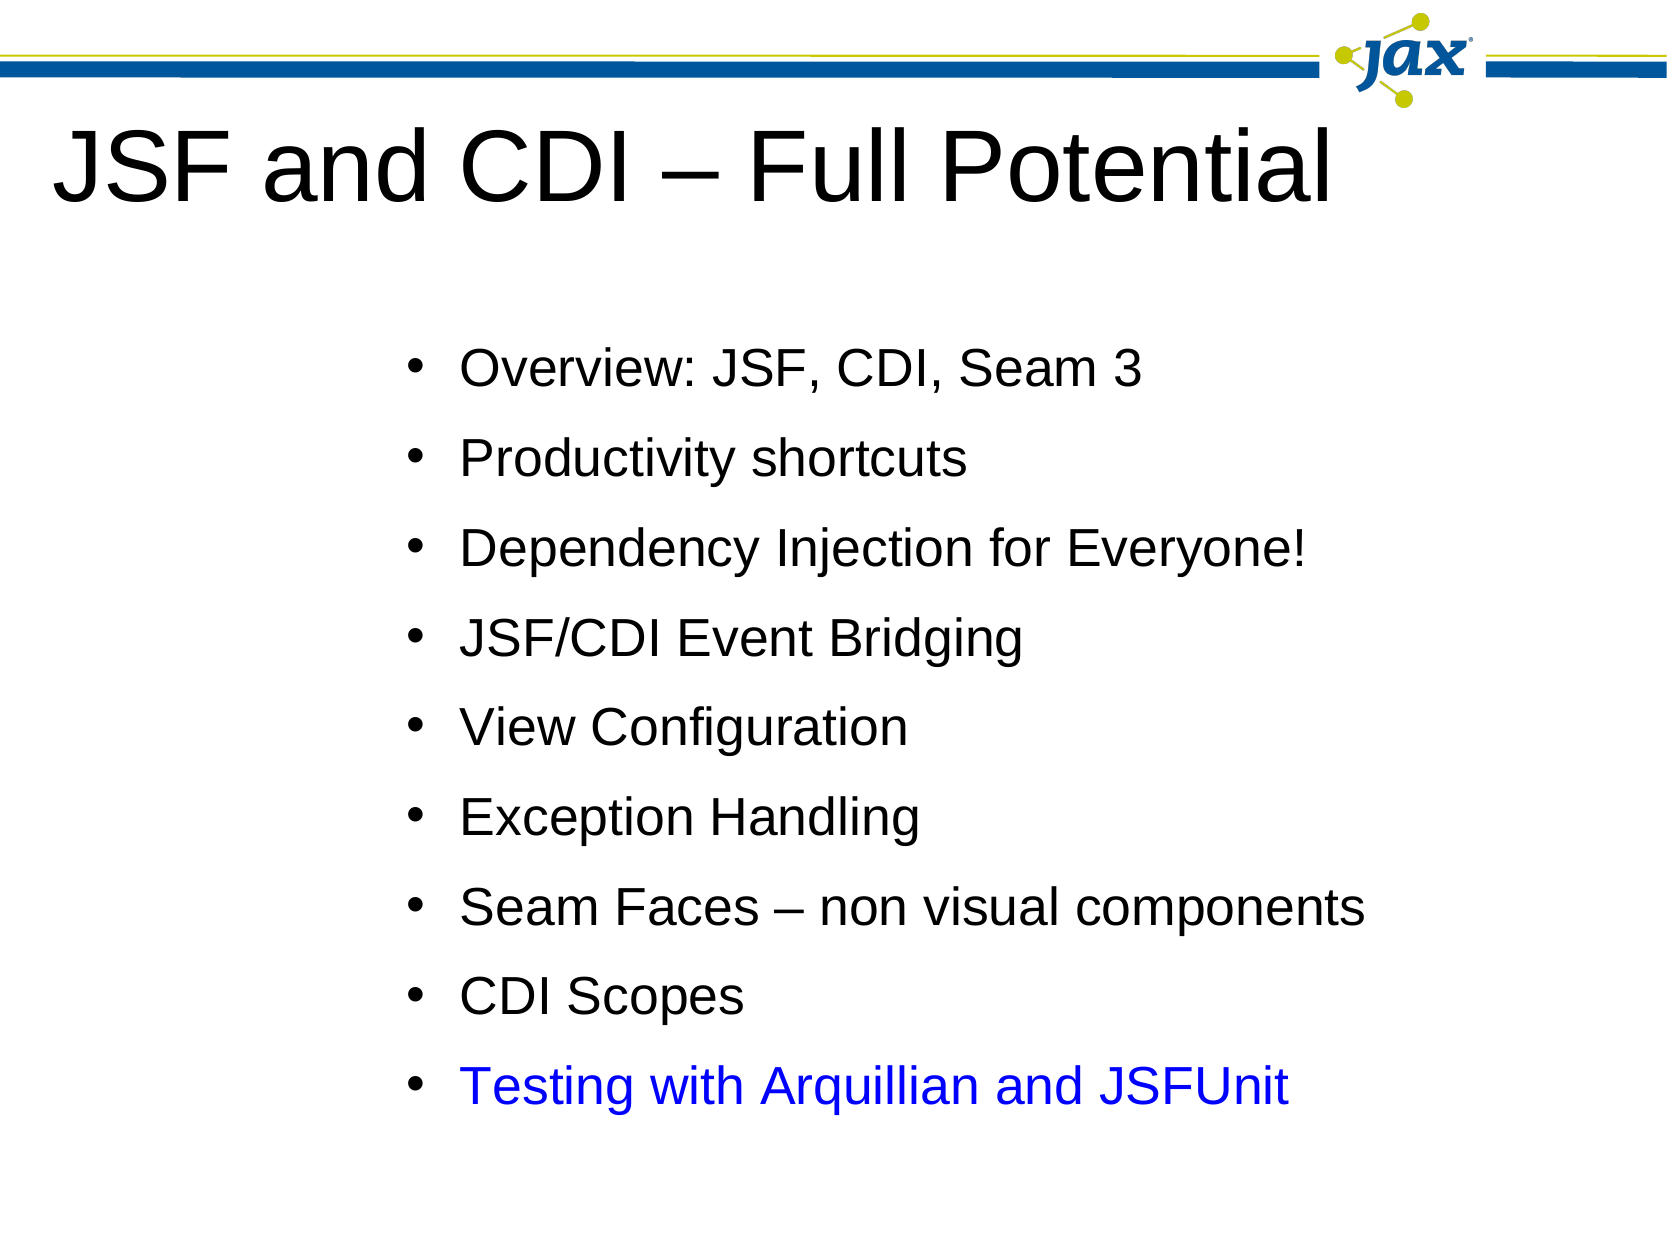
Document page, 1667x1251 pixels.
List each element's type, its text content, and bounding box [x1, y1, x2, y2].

picture [1335, 13, 1473, 91]
list Overview: JSF, CDI, Seam 3 Productivity shortcuts Dependency Injection for Everyone! JSF/CDI Event Bridging View Configuration Exception Handling Seam Faces – non visual components CDI Scopes Testing with Arquillian and JSFUnit [37, 300, 1613, 1126]
title JSF and CDI – Full Potential [37, 91, 1651, 230]
